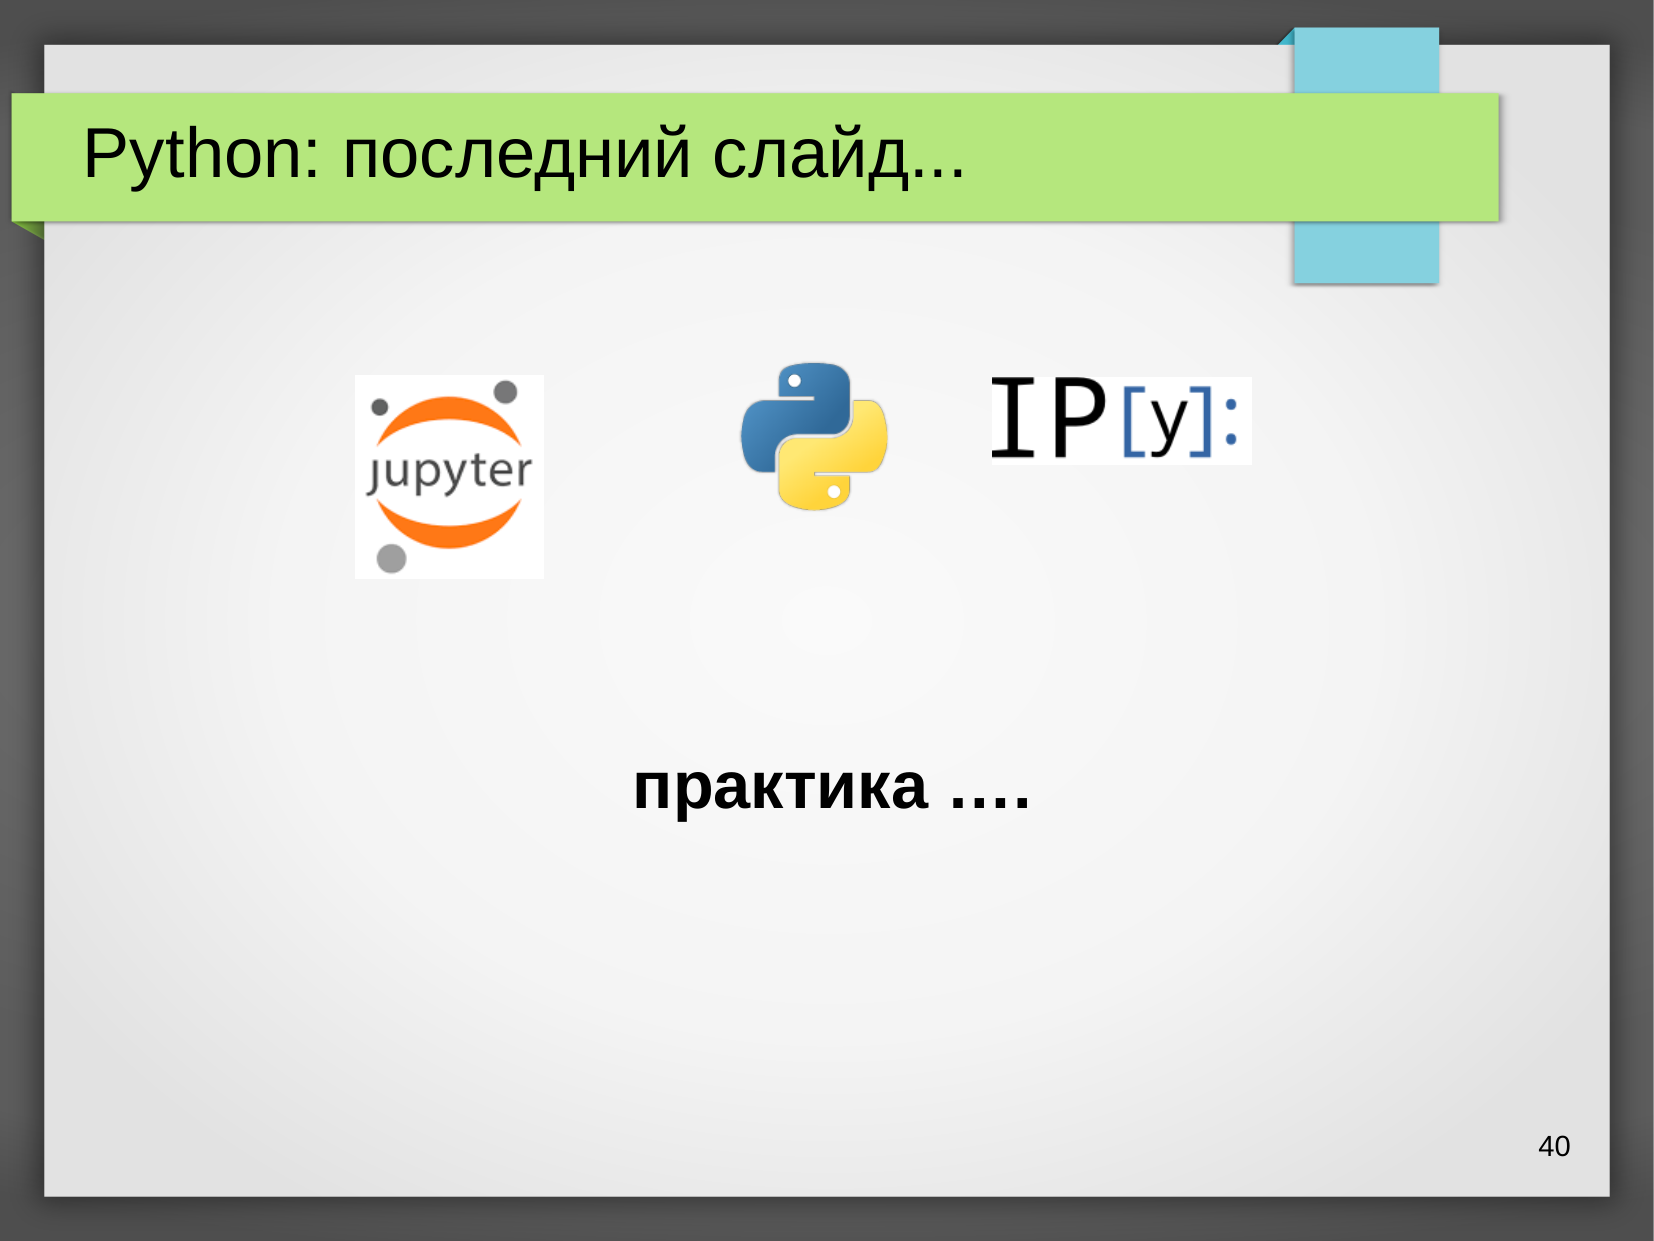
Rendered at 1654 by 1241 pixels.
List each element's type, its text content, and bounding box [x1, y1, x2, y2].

title Python: последний слайд... [82, 49, 1571, 257]
picture [0, 0, 1654, 1241]
subtitle практика …. [413, 590, 1252, 981]
